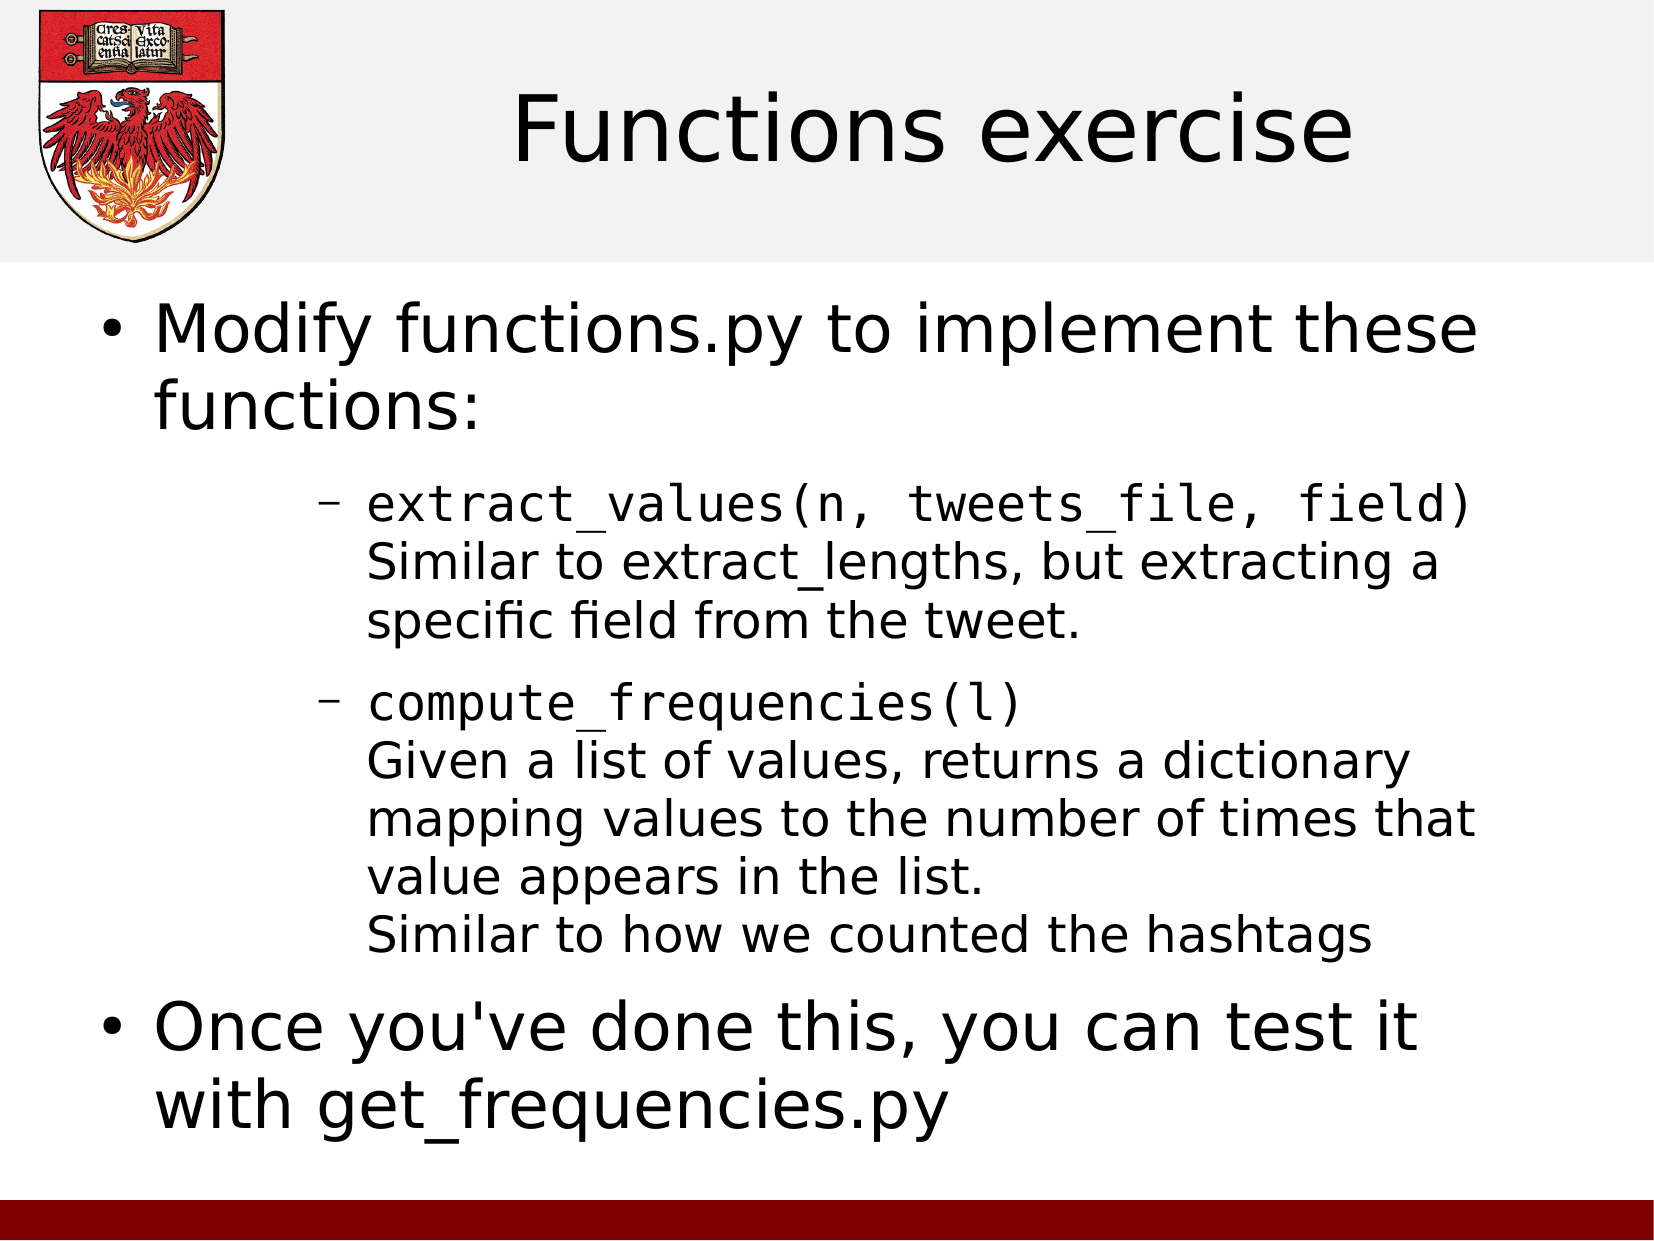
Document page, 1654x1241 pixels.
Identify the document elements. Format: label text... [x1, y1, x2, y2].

picture [37, 9, 226, 244]
list Modify functions.py to implement these functions: extract_values(n, tweets_file, field) Similar to extract_lengths, but extracting a specific field from the tweet. compute_frequencies(l) Given a list of values, returns a dictionary mapping values to the number of times that value appears in the list. Similar to how we counted the hashtags Once you've done this, you can test it with get_frequencies.py [82, 290, 1571, 1147]
title Functions exercise [298, 25, 1570, 233]
